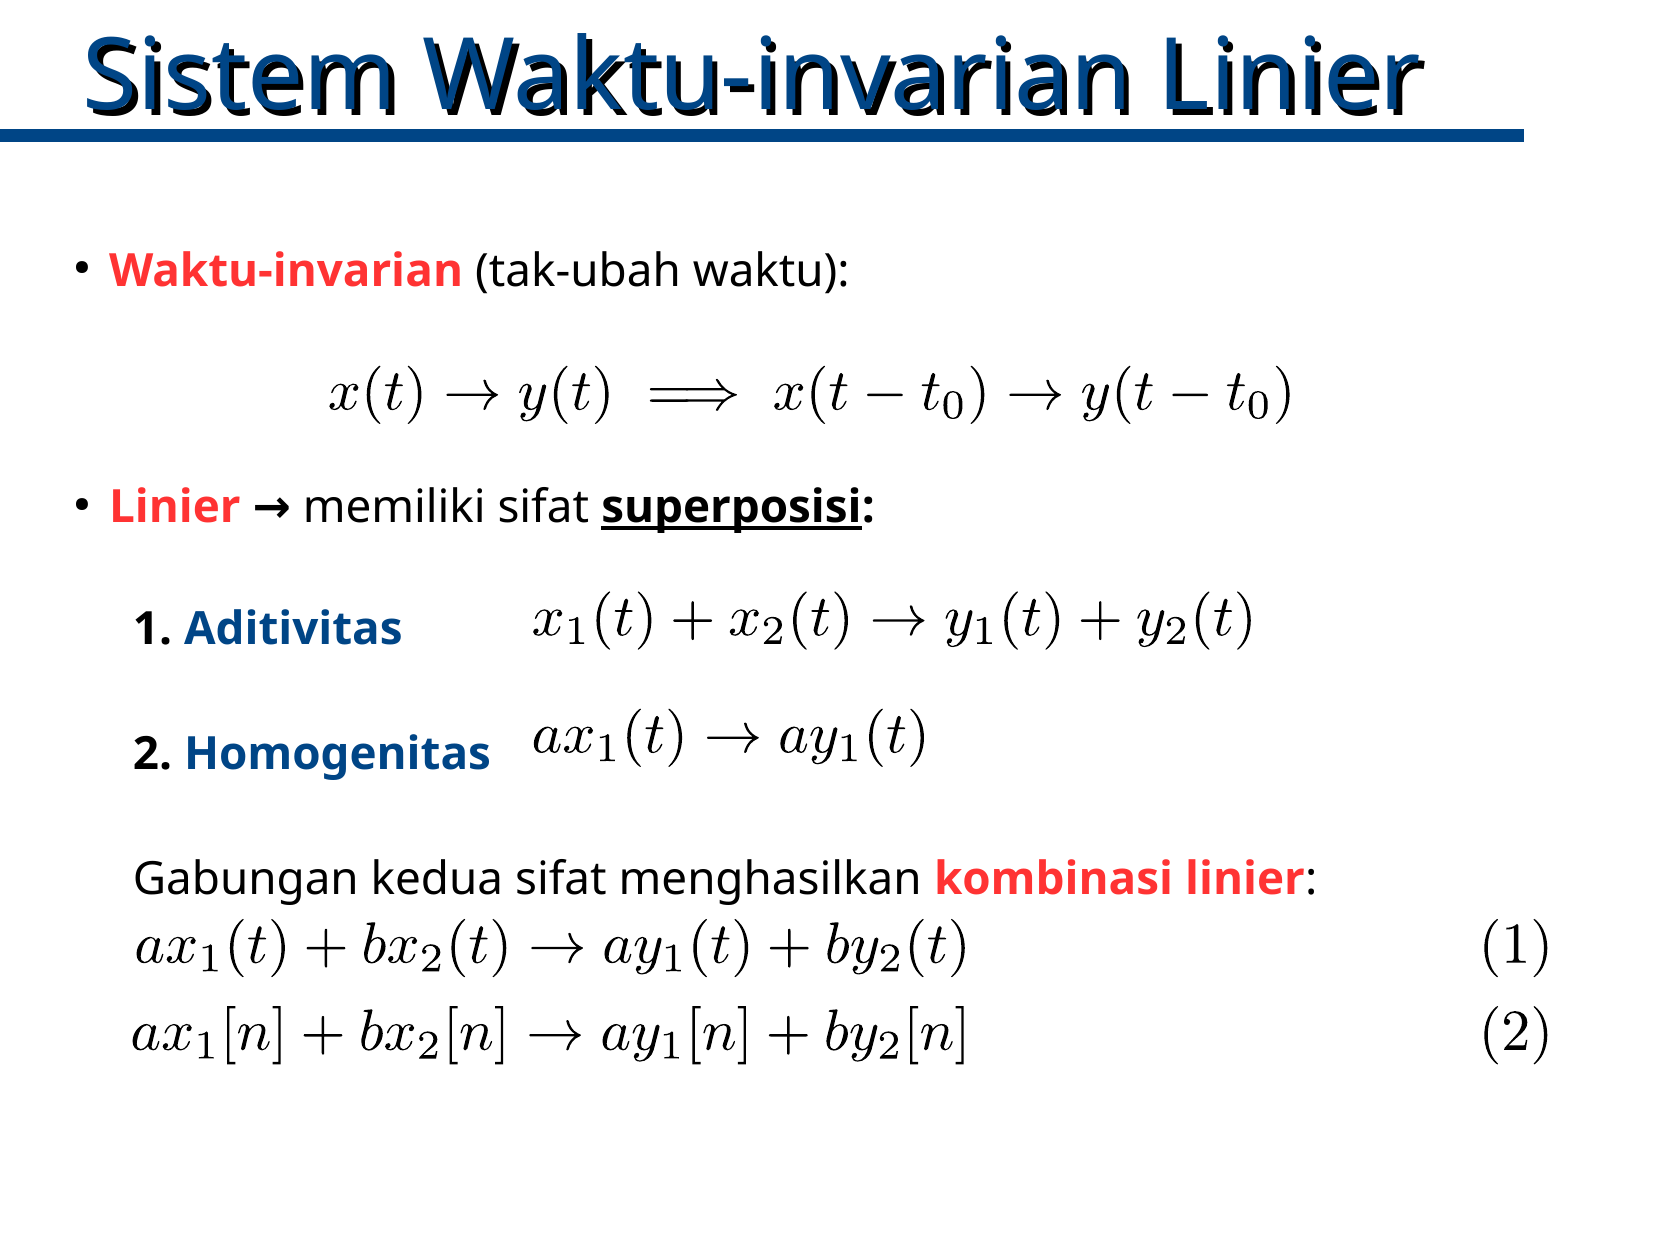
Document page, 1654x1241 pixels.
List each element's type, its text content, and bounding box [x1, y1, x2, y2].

text_box Waktu-invarian (tak-ubah waktu): [59, 230, 872, 304]
text_box Aditivitas Homogenitas Gabungan kedua sifat menghasilkan kombinasi linier: [118, 525, 1536, 888]
text_box [130, 918, 1553, 1065]
text_box [0, 129, 1524, 142]
text_box [531, 708, 930, 767]
text_box [531, 591, 1257, 650]
text_box Linier → memiliki sifat superposisi: [59, 466, 856, 540]
text_box [327, 365, 1296, 424]
text_box Sistem Waktu-invarian Linier [82, 14, 1441, 128]
